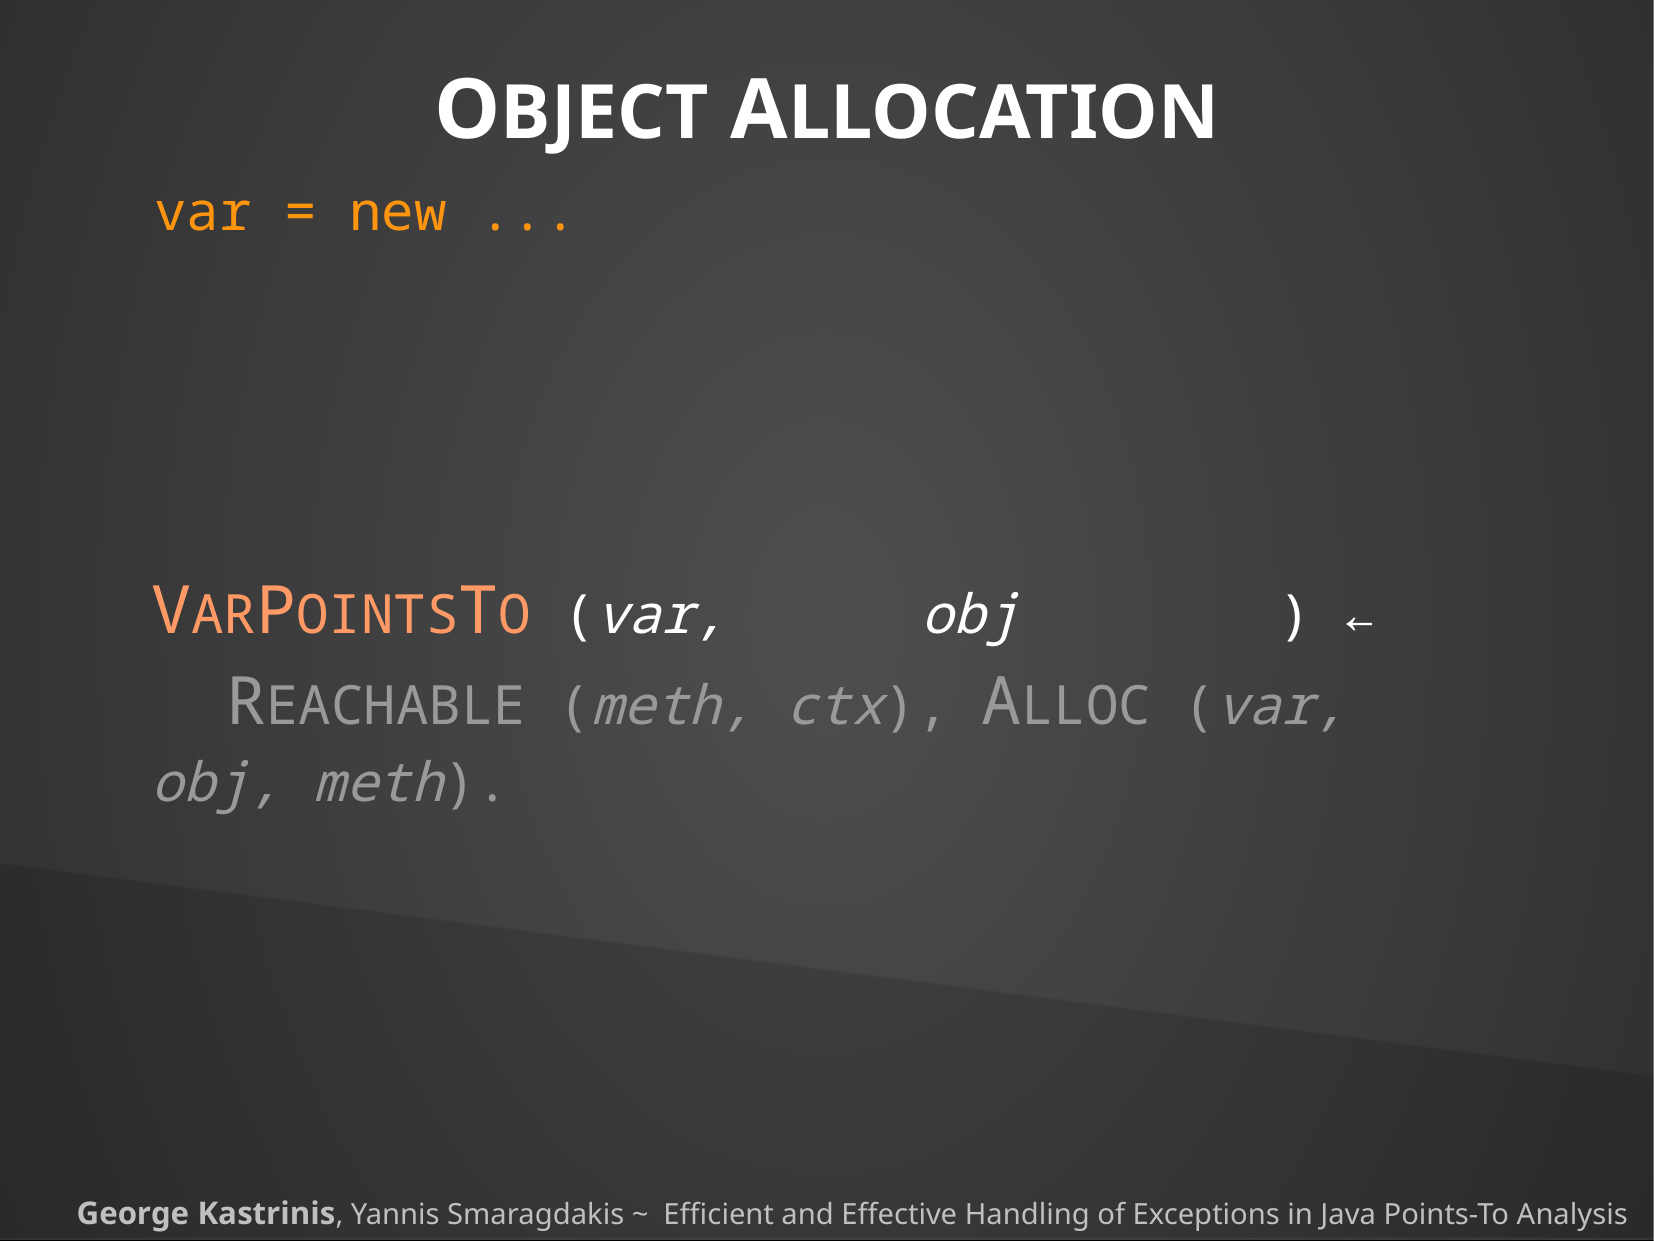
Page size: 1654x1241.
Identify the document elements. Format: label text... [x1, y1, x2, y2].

picture [0, 0, 1654, 1241]
text_box VARPOINTSTO (var, obj ) ← REACHABLE (meth, ctx), ALLOC (var, obj, meth). [136, 463, 1518, 679]
text_box OBJECT ALLOCATION [403, 41, 1250, 151]
text_box var = new ... [139, 165, 524, 235]
